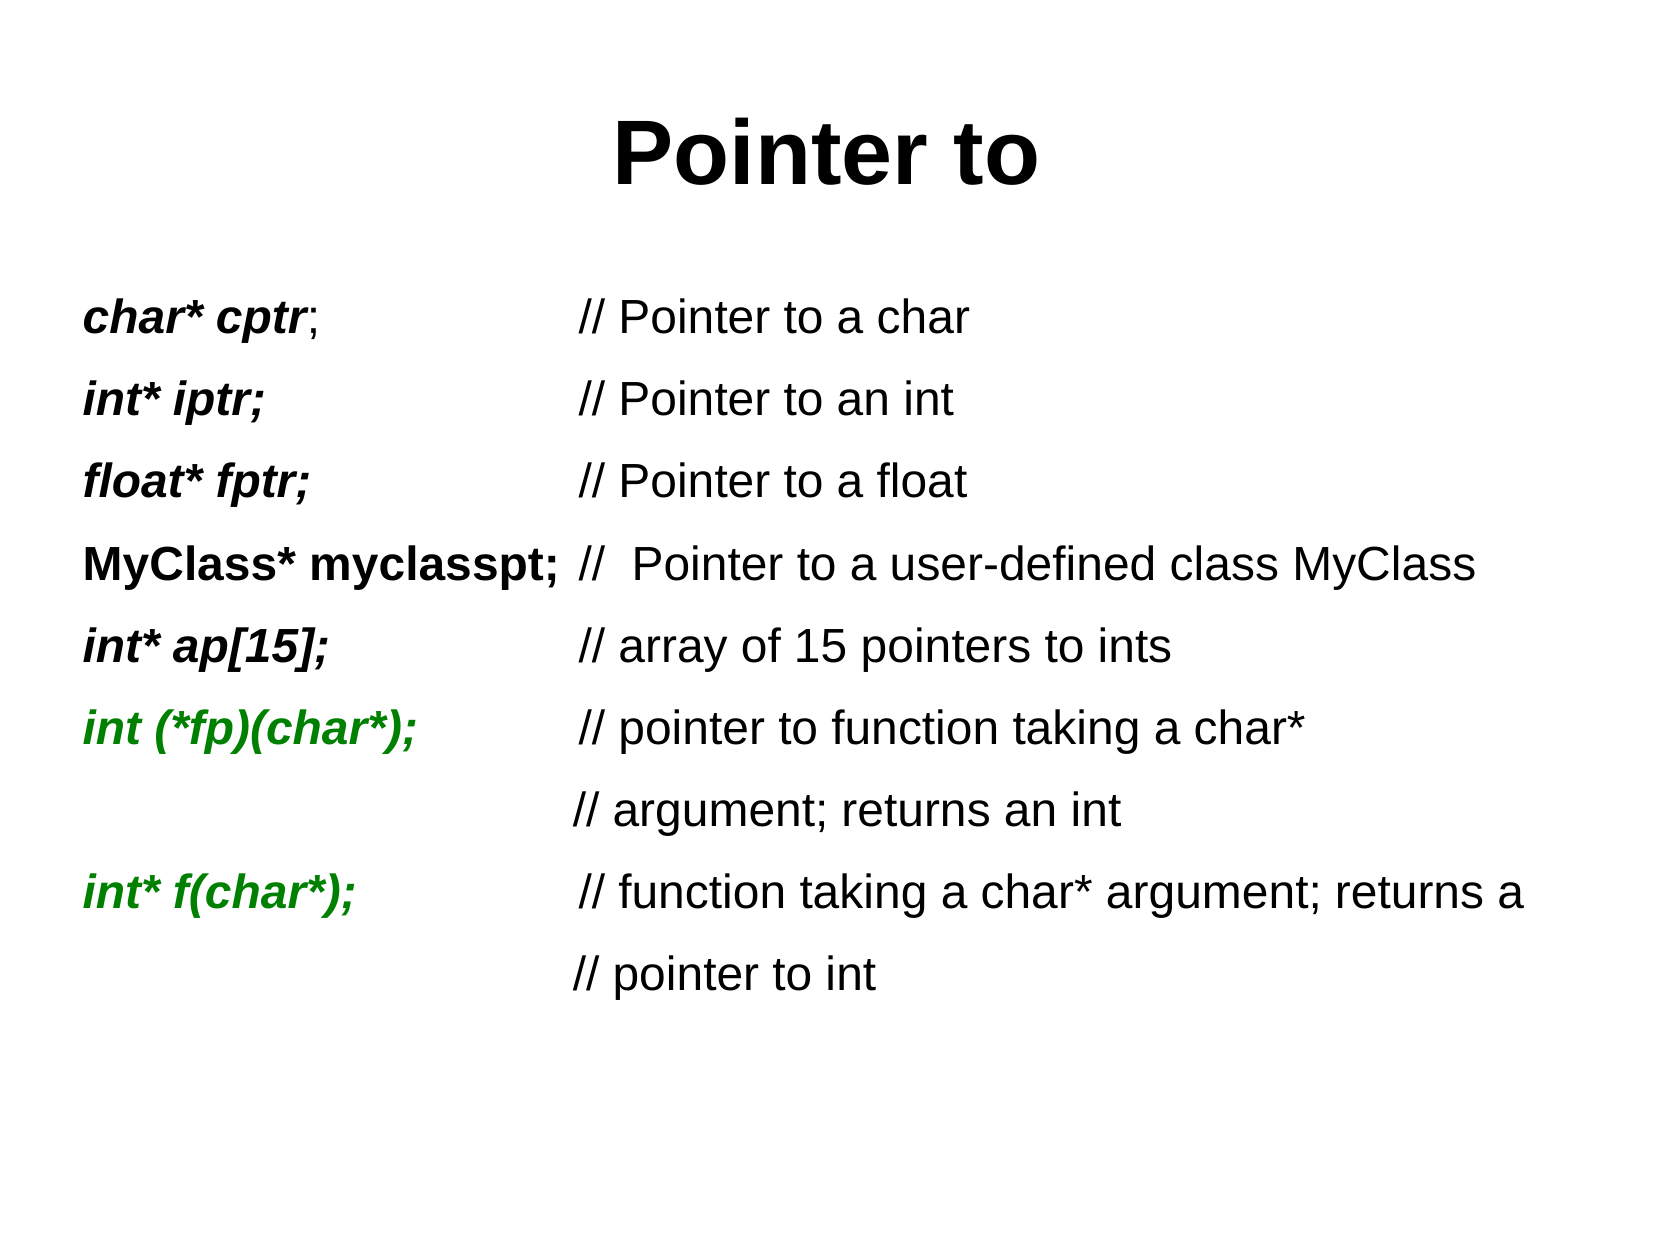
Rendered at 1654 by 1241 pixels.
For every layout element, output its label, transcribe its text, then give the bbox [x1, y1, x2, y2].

title Pointer to [82, 49, 1571, 257]
list char* cptr; // Pointer to a char int* iptr; // Pointer to an int float* fptr; // Pointer to a float MyClass* myclasspt; // Pointer to a user-defined class MyClass int* ap[15]; // array of 15 pointers to ints int (*fp)(char*); // pointer to function taking a char* // argument; returns an int int* f(char*); // function taking a char* argument; returns a // pointer to int [82, 290, 1571, 1010]
